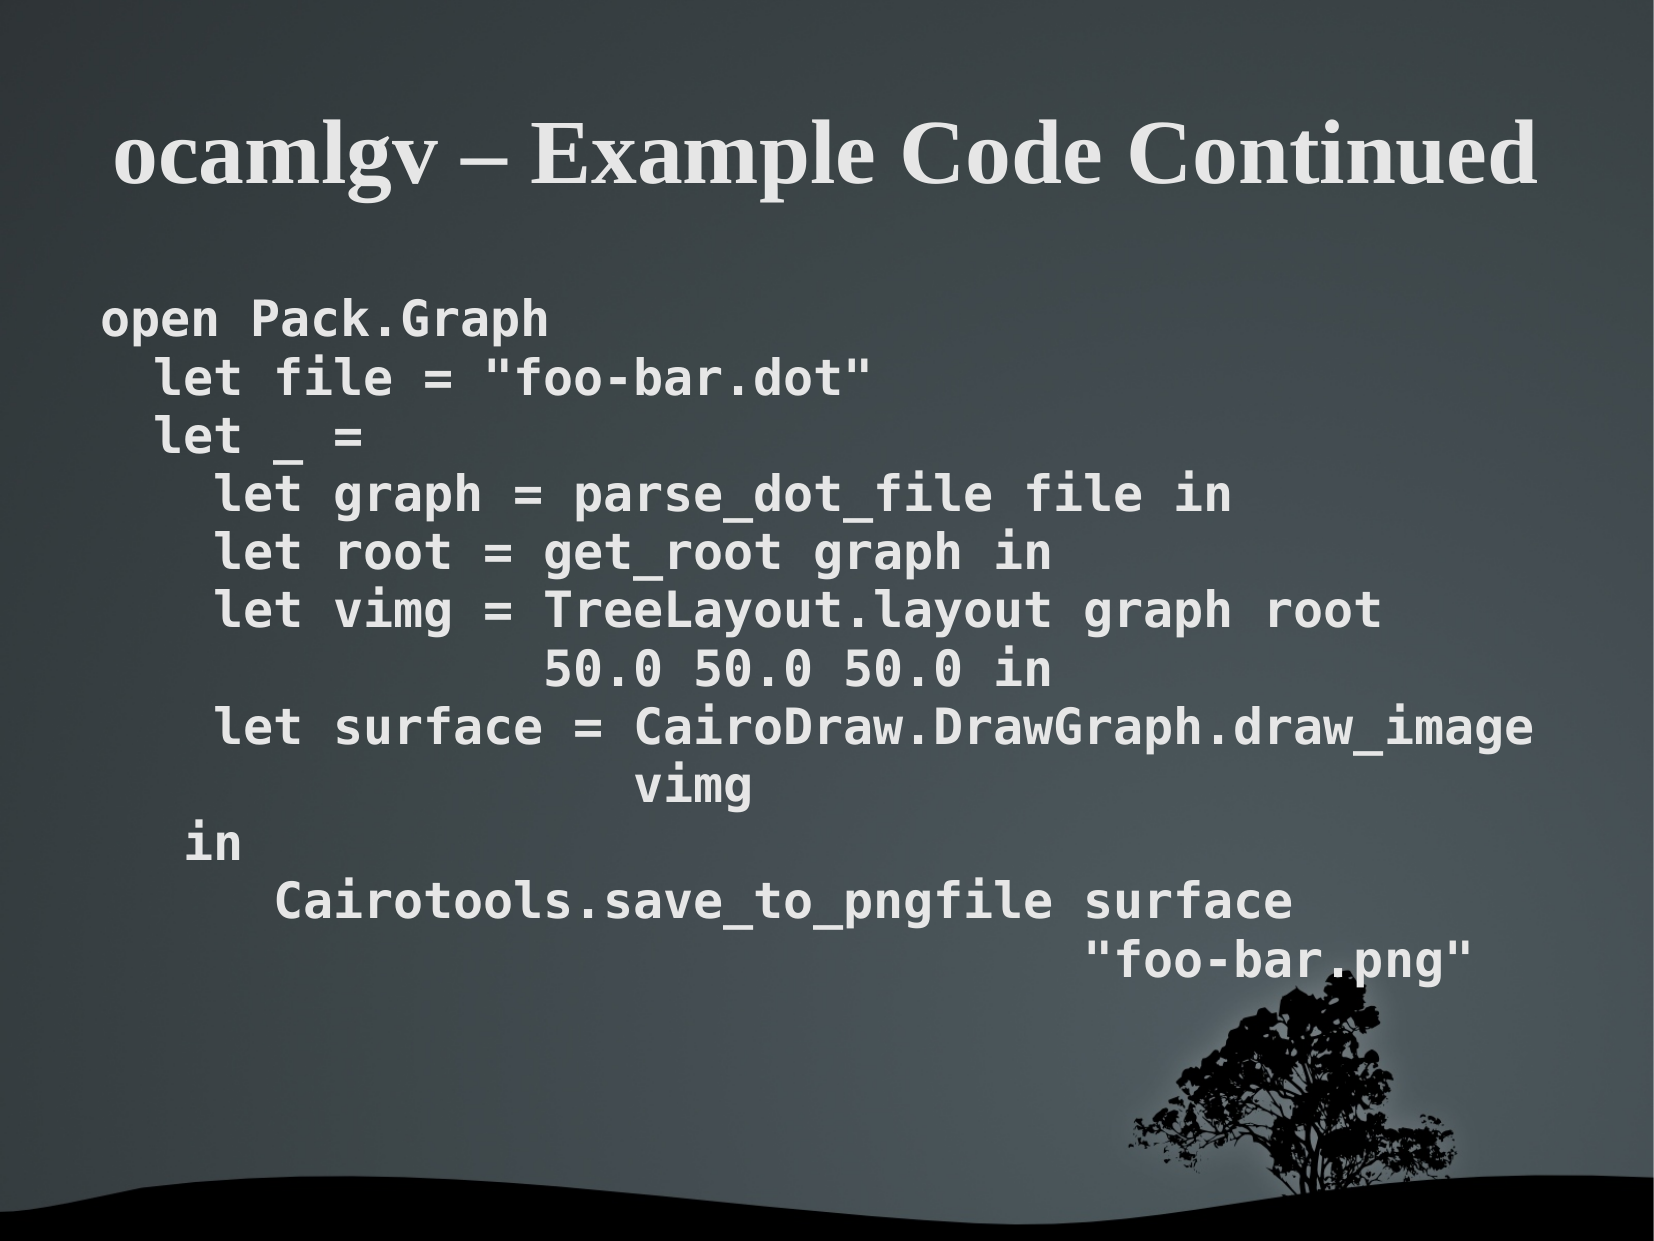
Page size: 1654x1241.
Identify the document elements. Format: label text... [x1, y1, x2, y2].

picture [0, 0, 1654, 1241]
list open Pack.Graph let file = "foo-bar.dot" let _ = let graph = parse_dot_file file in let root = get_root graph in let vimg = TreeLayout.layout graph root 50.0 50.0 50.0 in let surface = CairoDraw.DrawGraph.draw_image vimg in Cairotools.save_to_pngfile surface "foo-bar.png" [82, 290, 1571, 1094]
title ocamlgv – Example Code Continued [82, 56, 1571, 250]
